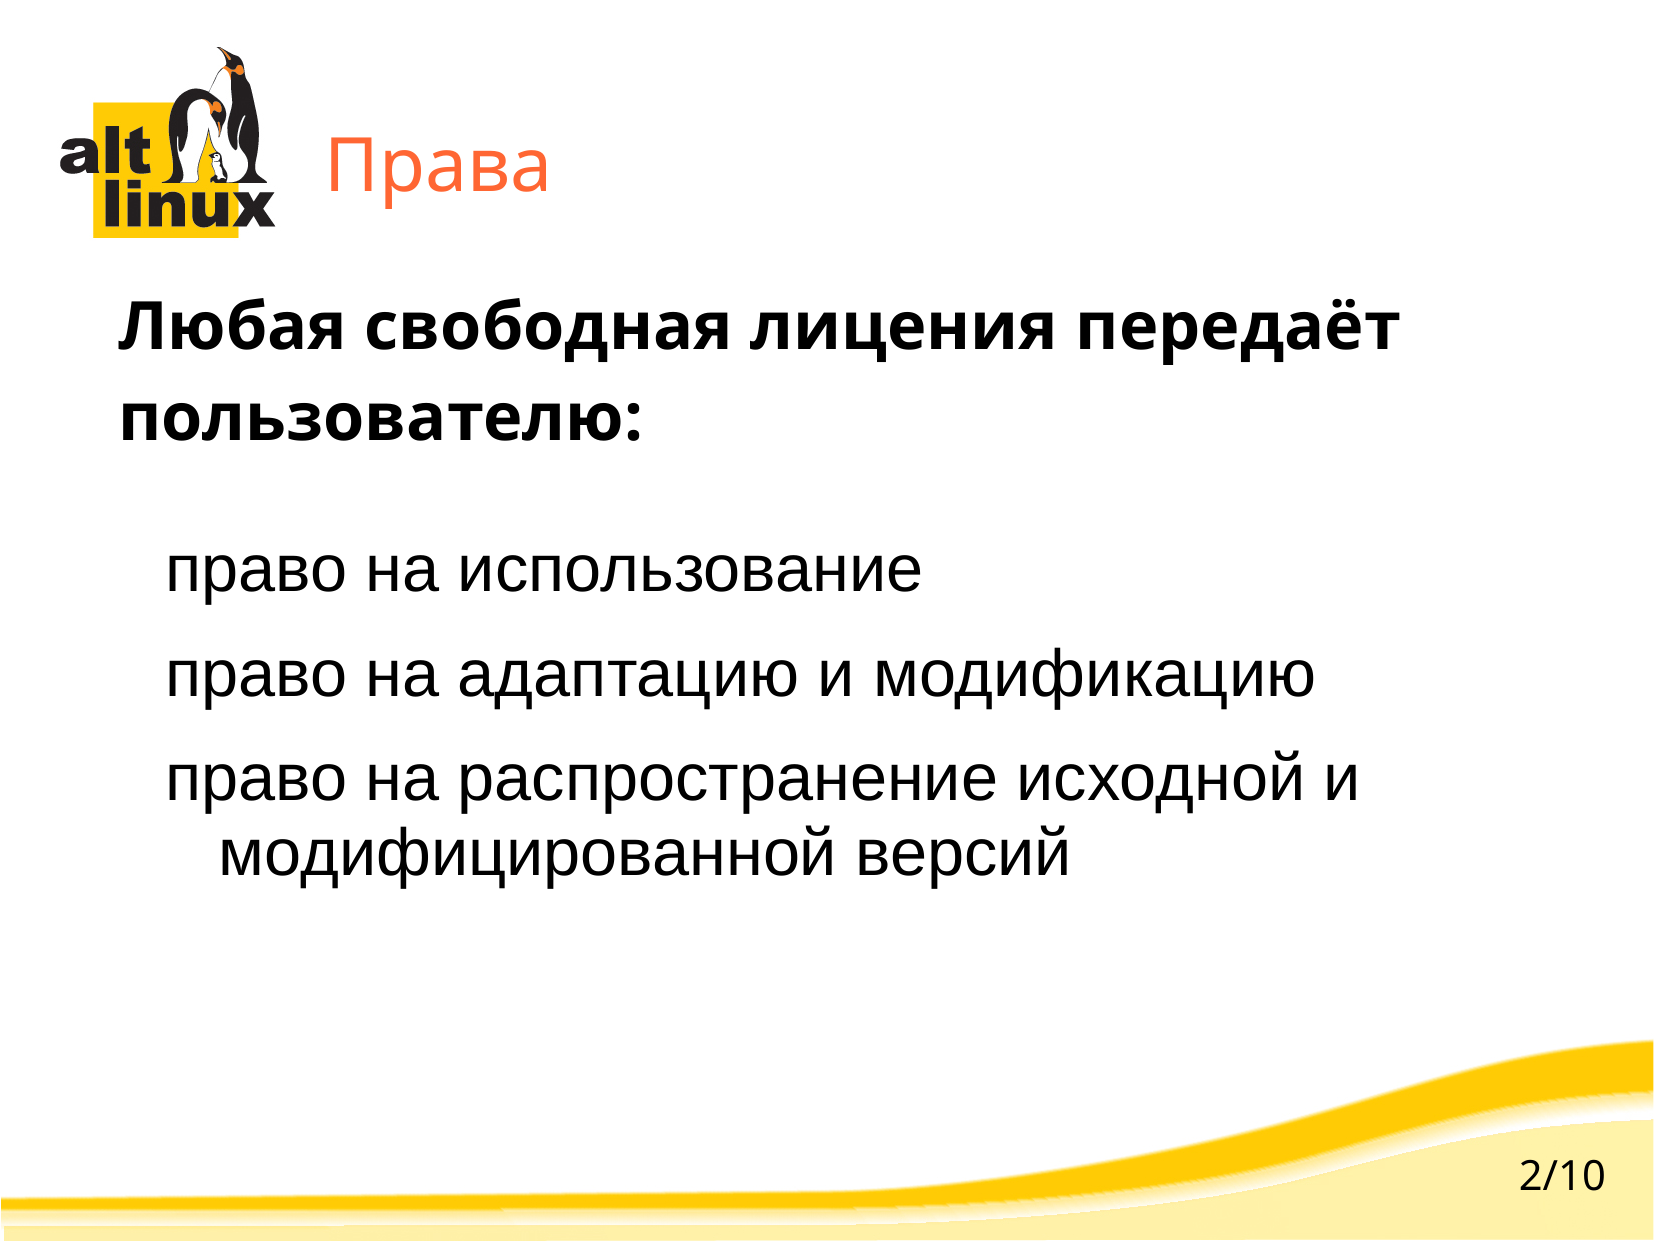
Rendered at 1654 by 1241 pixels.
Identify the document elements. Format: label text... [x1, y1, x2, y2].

picture [1, 1, 1654, 1241]
text_box 2/10 [1476, 1149, 1607, 1198]
title Любая свободная лицения передаёт пользователю: [118, 291, 1536, 447]
title Права [324, 88, 1536, 237]
list право на использование право на адаптацию и модификацию право на распространение исходной и модифицированной версий [147, 531, 1565, 1123]
